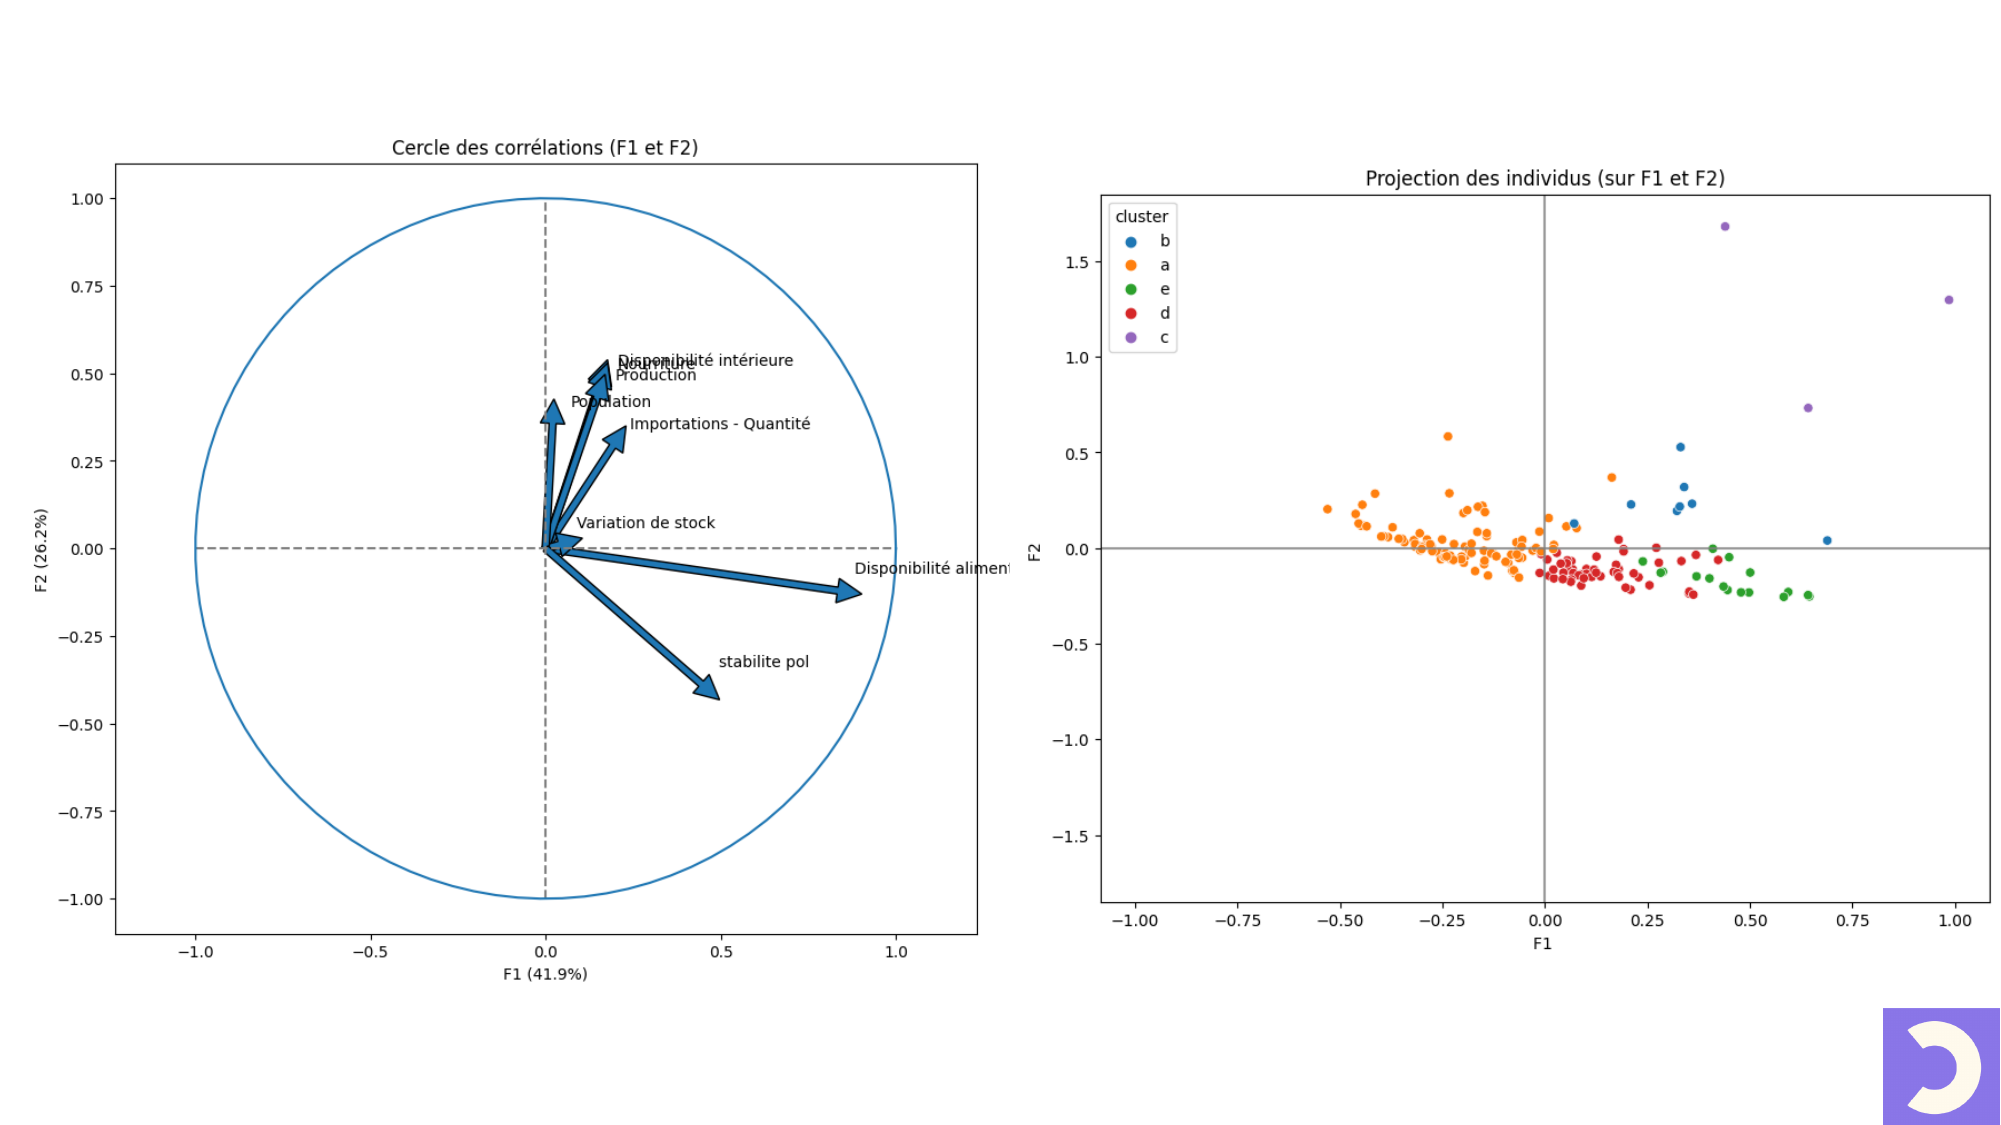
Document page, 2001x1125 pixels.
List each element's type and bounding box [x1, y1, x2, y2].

picture [1883, 1008, 2000, 1125]
picture [1017, 158, 2000, 963]
picture [24, 130, 1010, 993]
